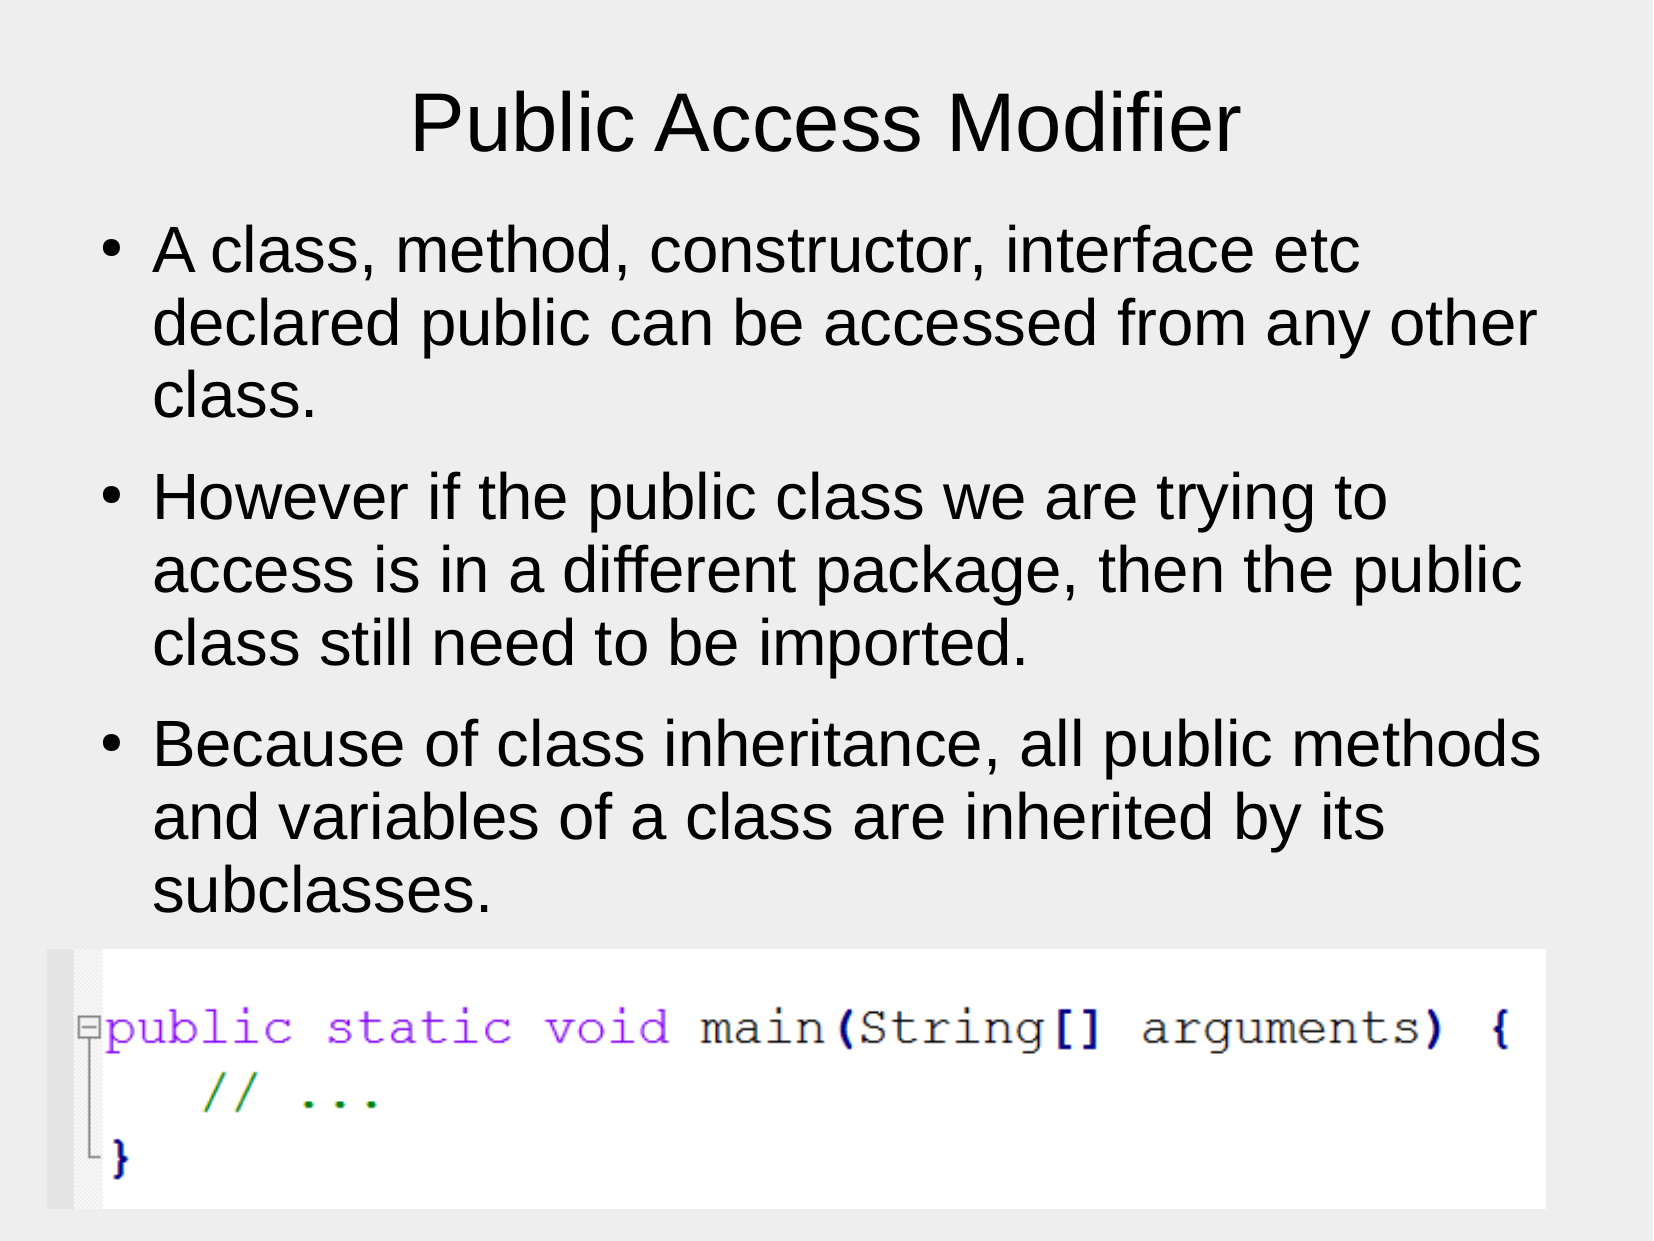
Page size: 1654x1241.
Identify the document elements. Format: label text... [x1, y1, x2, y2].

list A class, method, constructor, interface etc declared public can be accessed from any other class. However if the public class we are trying to access is in a different package, then the public class still need to be imported. Because of class inheritance, all public methods and variables of a class are inherited by its subclasses. [82, 213, 1571, 933]
picture [47, 949, 1546, 1209]
title Public Access Modifier [82, 49, 1571, 196]
